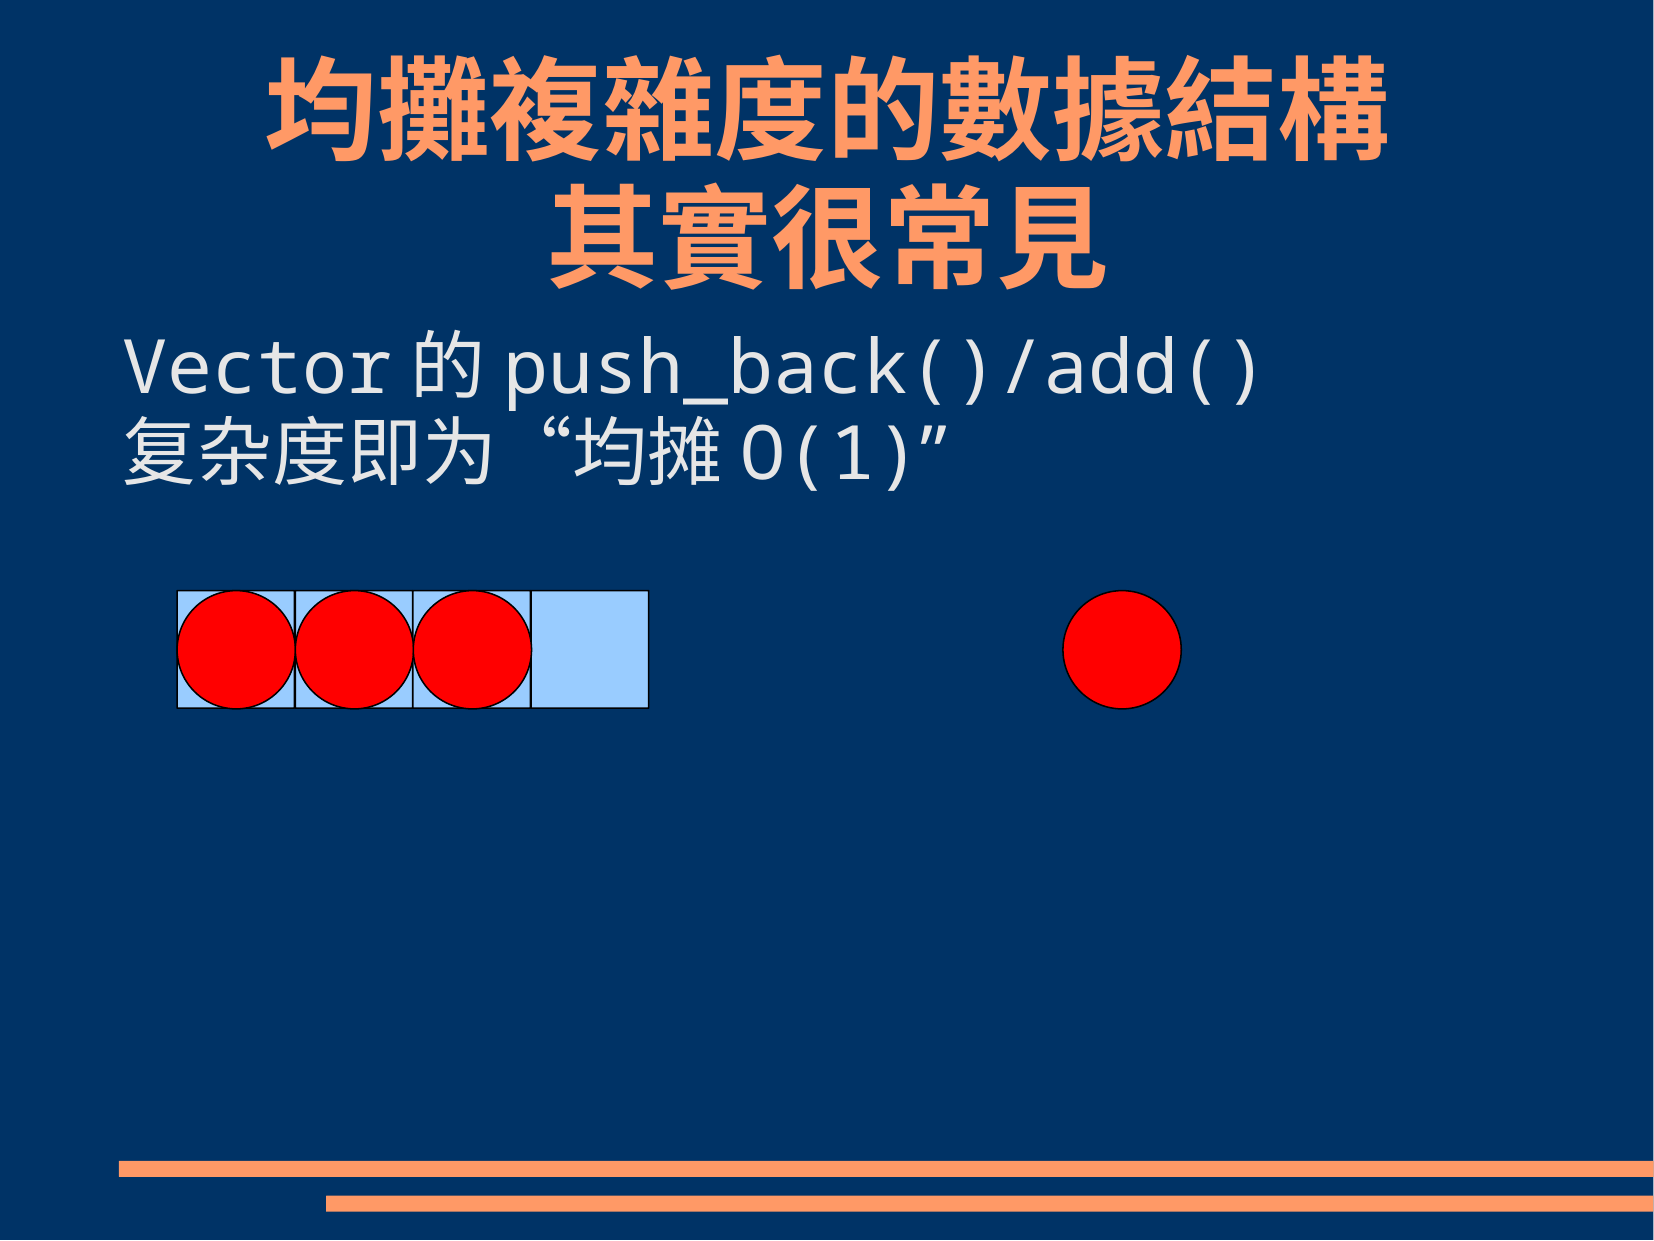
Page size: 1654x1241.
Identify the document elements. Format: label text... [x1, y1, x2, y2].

title 均攤複雜度的數據結構 其實很常見 [121, 49, 1534, 306]
text_box [177, 590, 649, 709]
text_box [1062, 590, 1182, 709]
list Vector的push_back()/add() 复杂度即为“均摊O(1)” [121, 322, 1561, 532]
